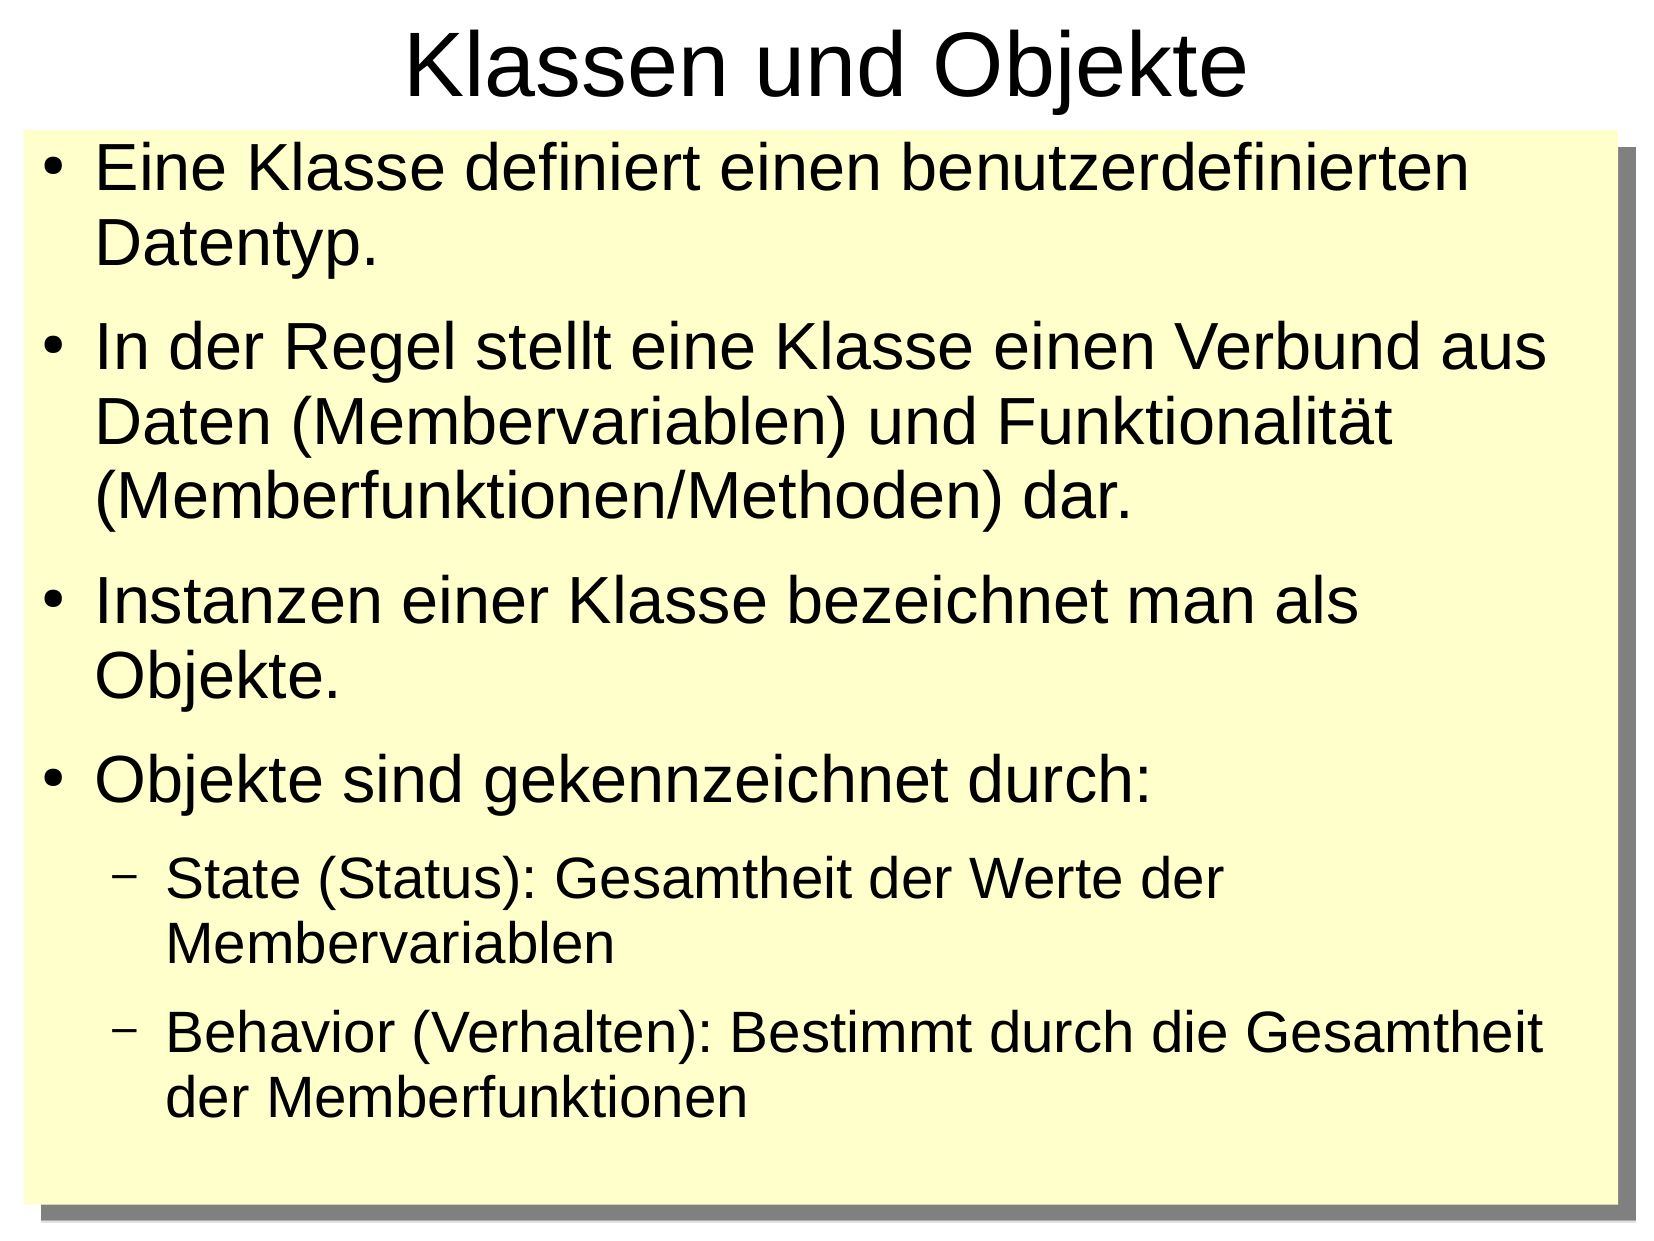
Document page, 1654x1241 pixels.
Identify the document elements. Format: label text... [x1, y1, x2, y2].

title Klassen und Objekte [82, 0, 1571, 129]
list Eine Klasse definiert einen benutzerdefinierten Datentyp. In der Regel stellt eine Klasse einen Verbund aus Daten (Membervariablen) und Funktionalität (Memberfunktionen/Methoden) dar. Instanzen einer Klasse bezeichnet man als Objekte. Objekte sind gekennzeichnet durch: State (Status): Gesamtheit der Werte der Membervariablen Behavior (Verhalten): Bestimmt durch die Gesamtheit der Memberfunktionen [23, 129, 1619, 1205]
